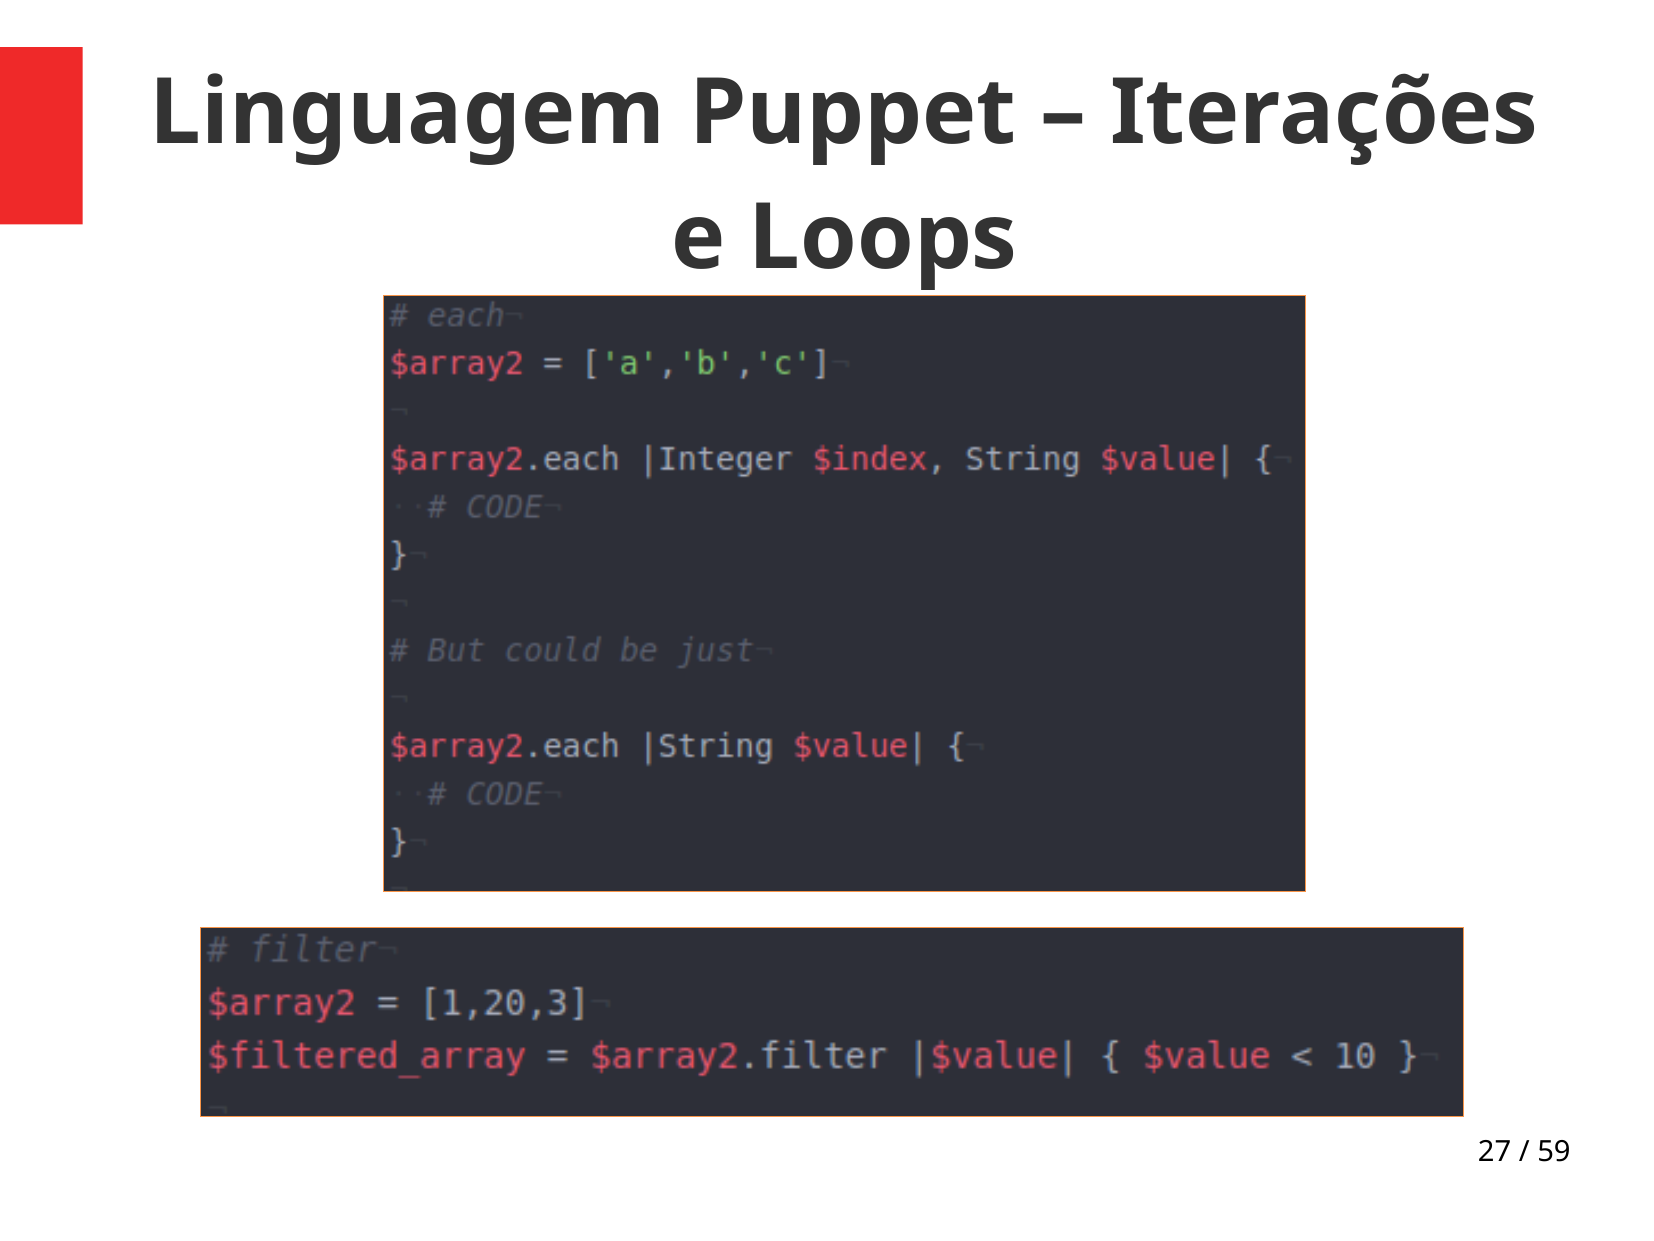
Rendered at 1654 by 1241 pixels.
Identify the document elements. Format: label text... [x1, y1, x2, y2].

title Linguagem Puppet – Iterações e Loops [118, 63, 1571, 278]
picture [383, 295, 1306, 892]
picture [200, 927, 1464, 1117]
